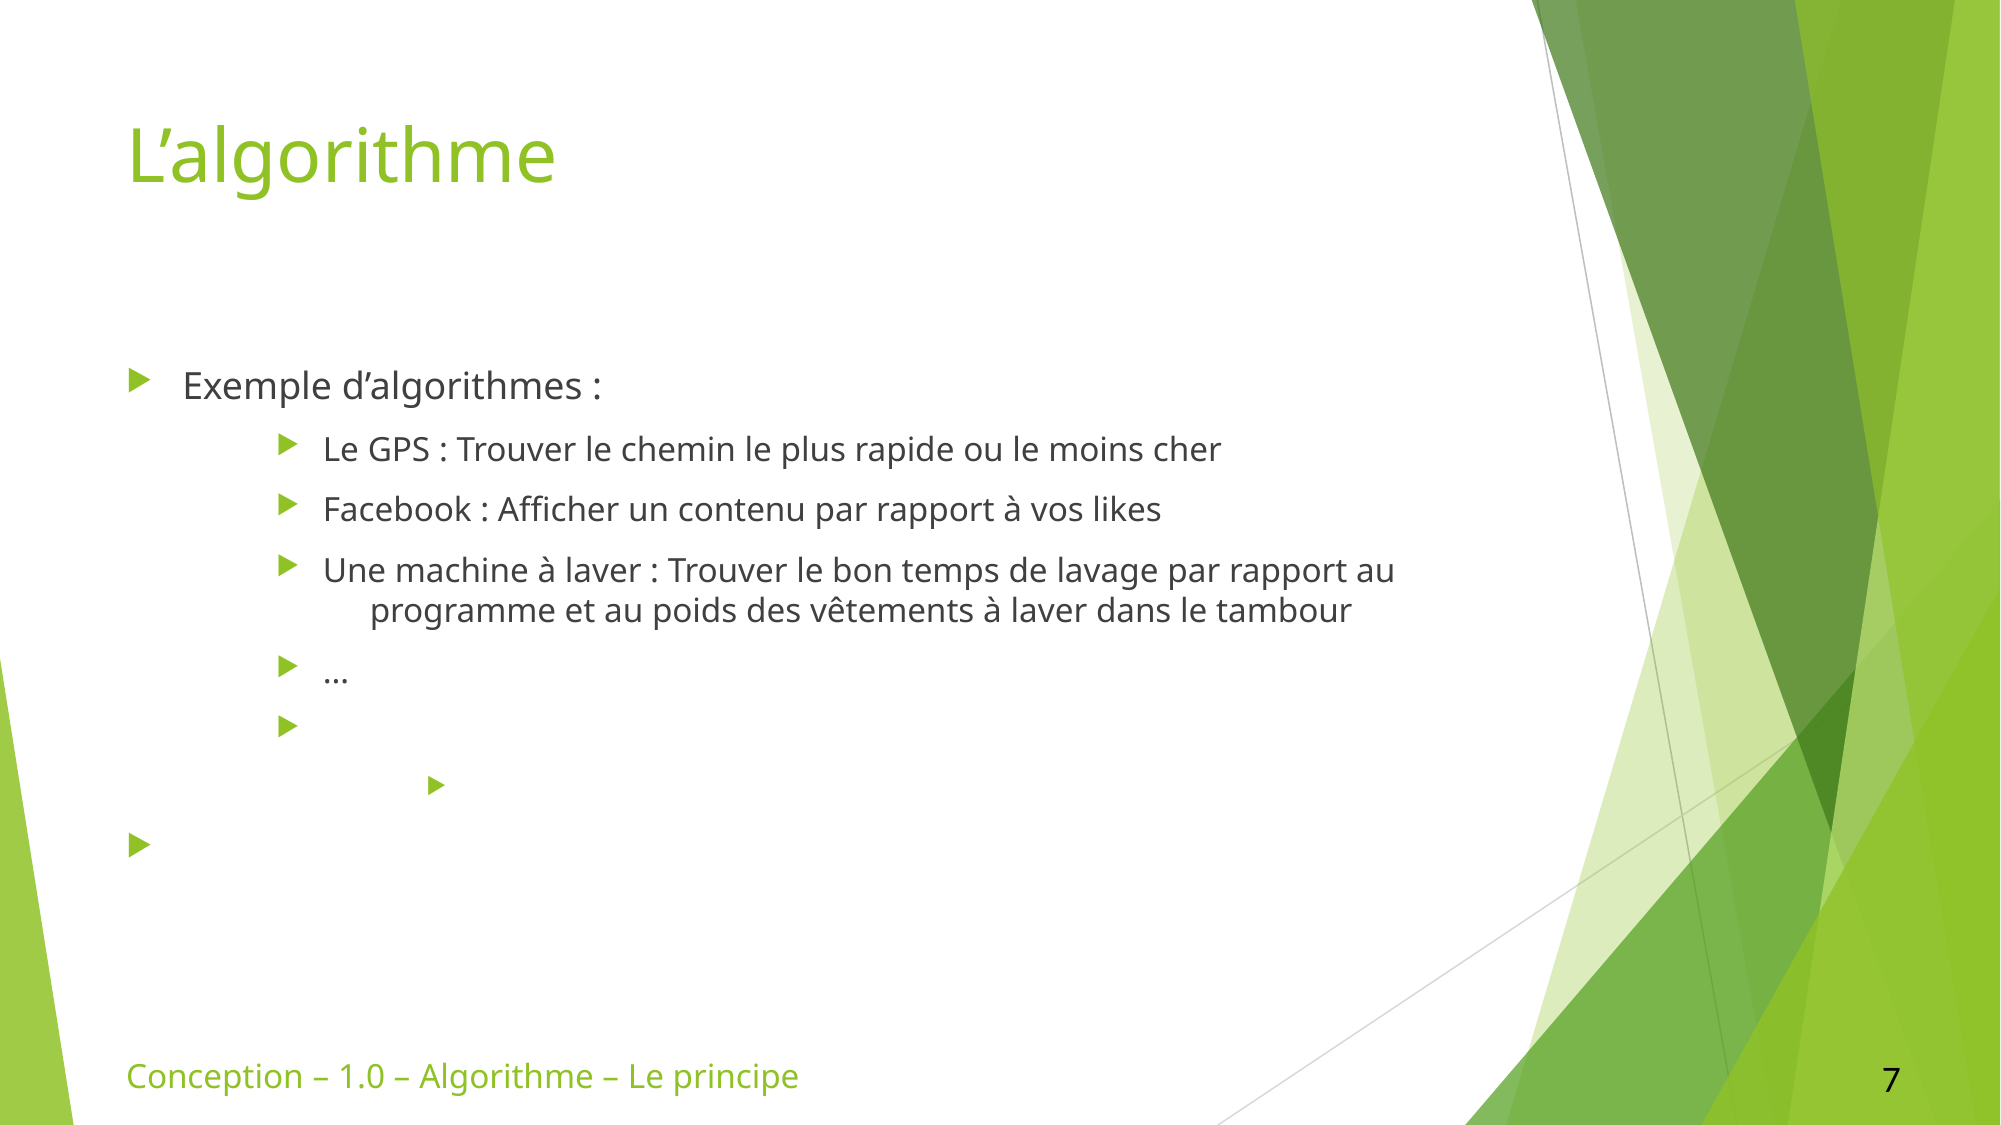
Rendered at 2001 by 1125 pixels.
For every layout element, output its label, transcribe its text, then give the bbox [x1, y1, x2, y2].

text_box [1866, 1047, 1979, 1108]
list Exemple d’algorithmes : Le GPS : Trouver le chemin le plus rapide ou le moins cher Facebook : Afficher un contenu par rapport à vos likes Une machine à laver : Trouver le bon temps de lavage par rapport au programme et au poids des vêtements à laver dans le tambour … [111, 354, 1522, 992]
text_box Conception – 1.0 – Algorithme – Le principe [111, 1047, 1094, 1109]
title L’algorithme [111, 99, 1522, 317]
